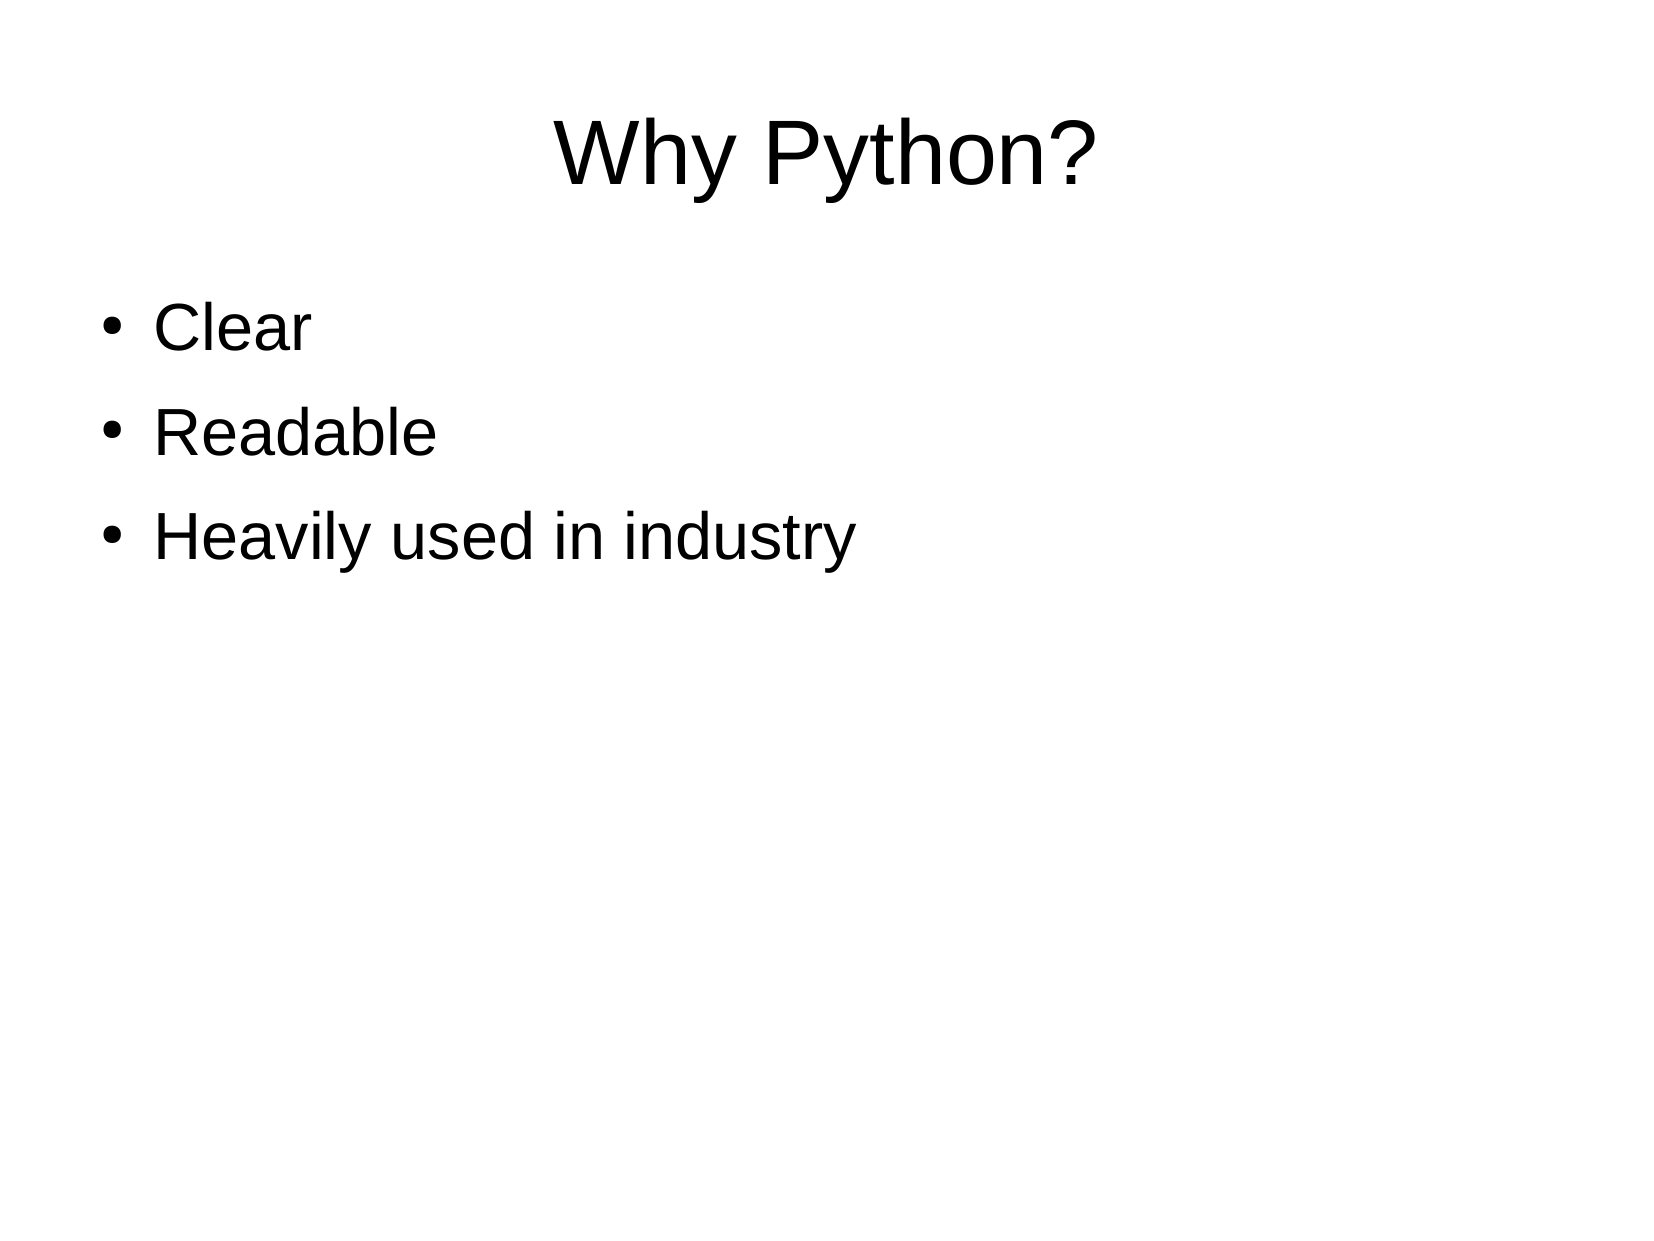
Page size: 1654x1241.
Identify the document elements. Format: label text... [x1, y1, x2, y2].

list Clear Readable Heavily used in industry [82, 290, 1571, 1010]
title Why Python? [82, 49, 1571, 257]
